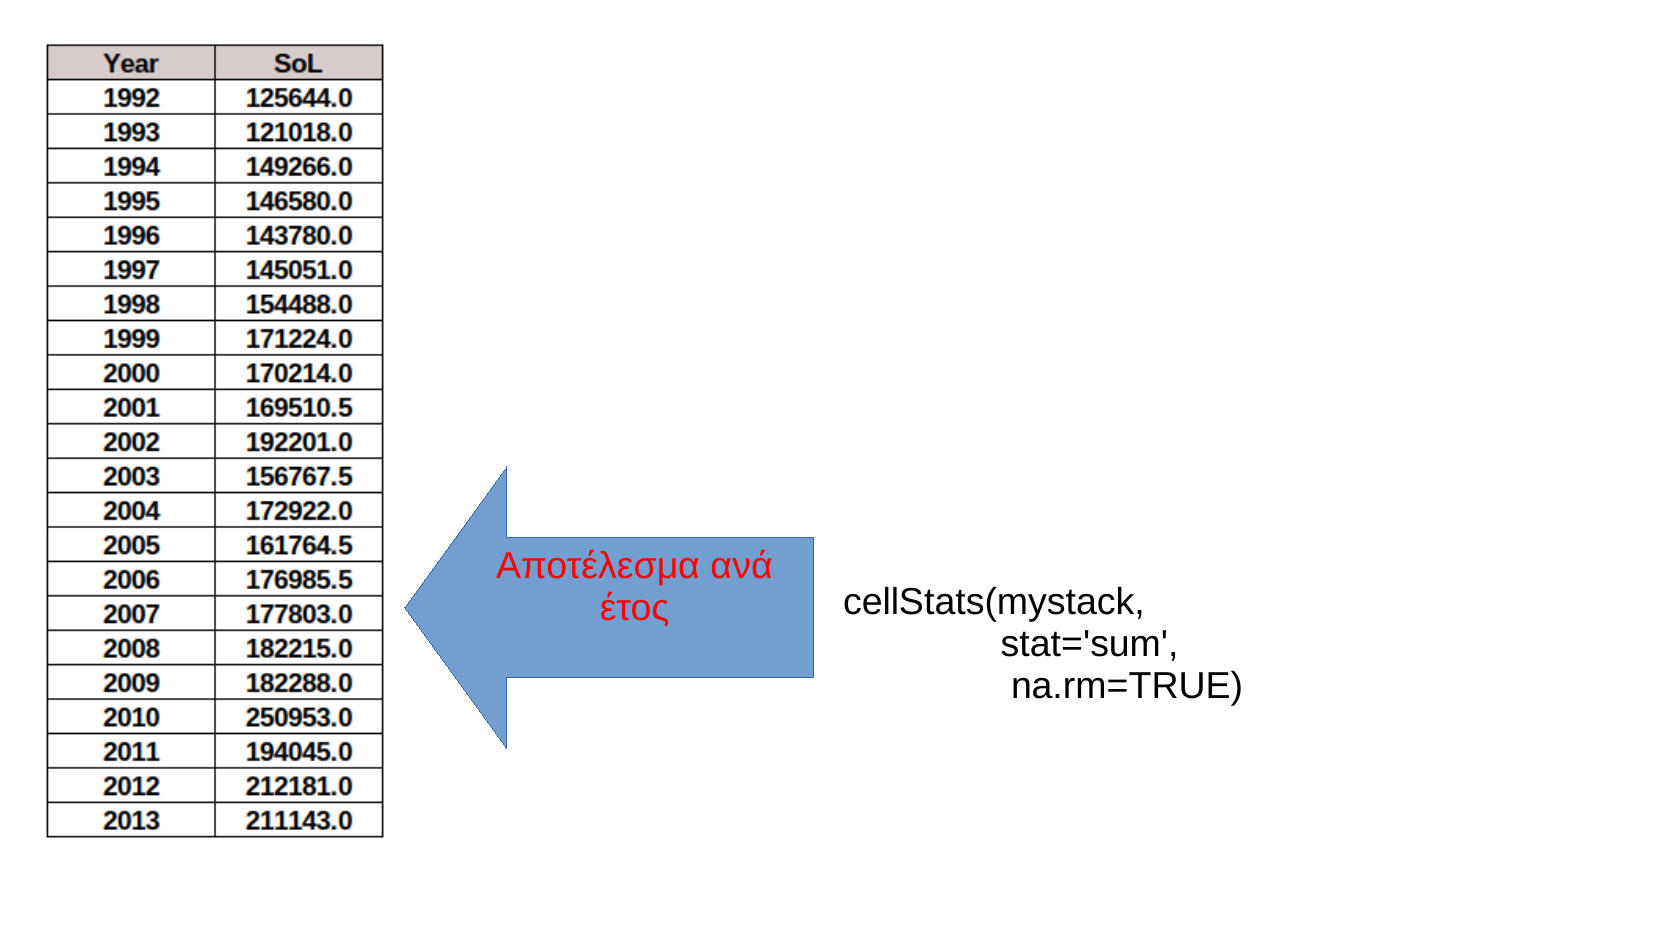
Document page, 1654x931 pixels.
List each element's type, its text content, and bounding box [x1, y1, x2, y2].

picture [14, 29, 426, 855]
text_box cellStats(mystack, stat='sum', na.rm=TRUE) [828, 573, 1561, 714]
text_box Αποτέλεσμα ανά έτος [404, 466, 814, 749]
